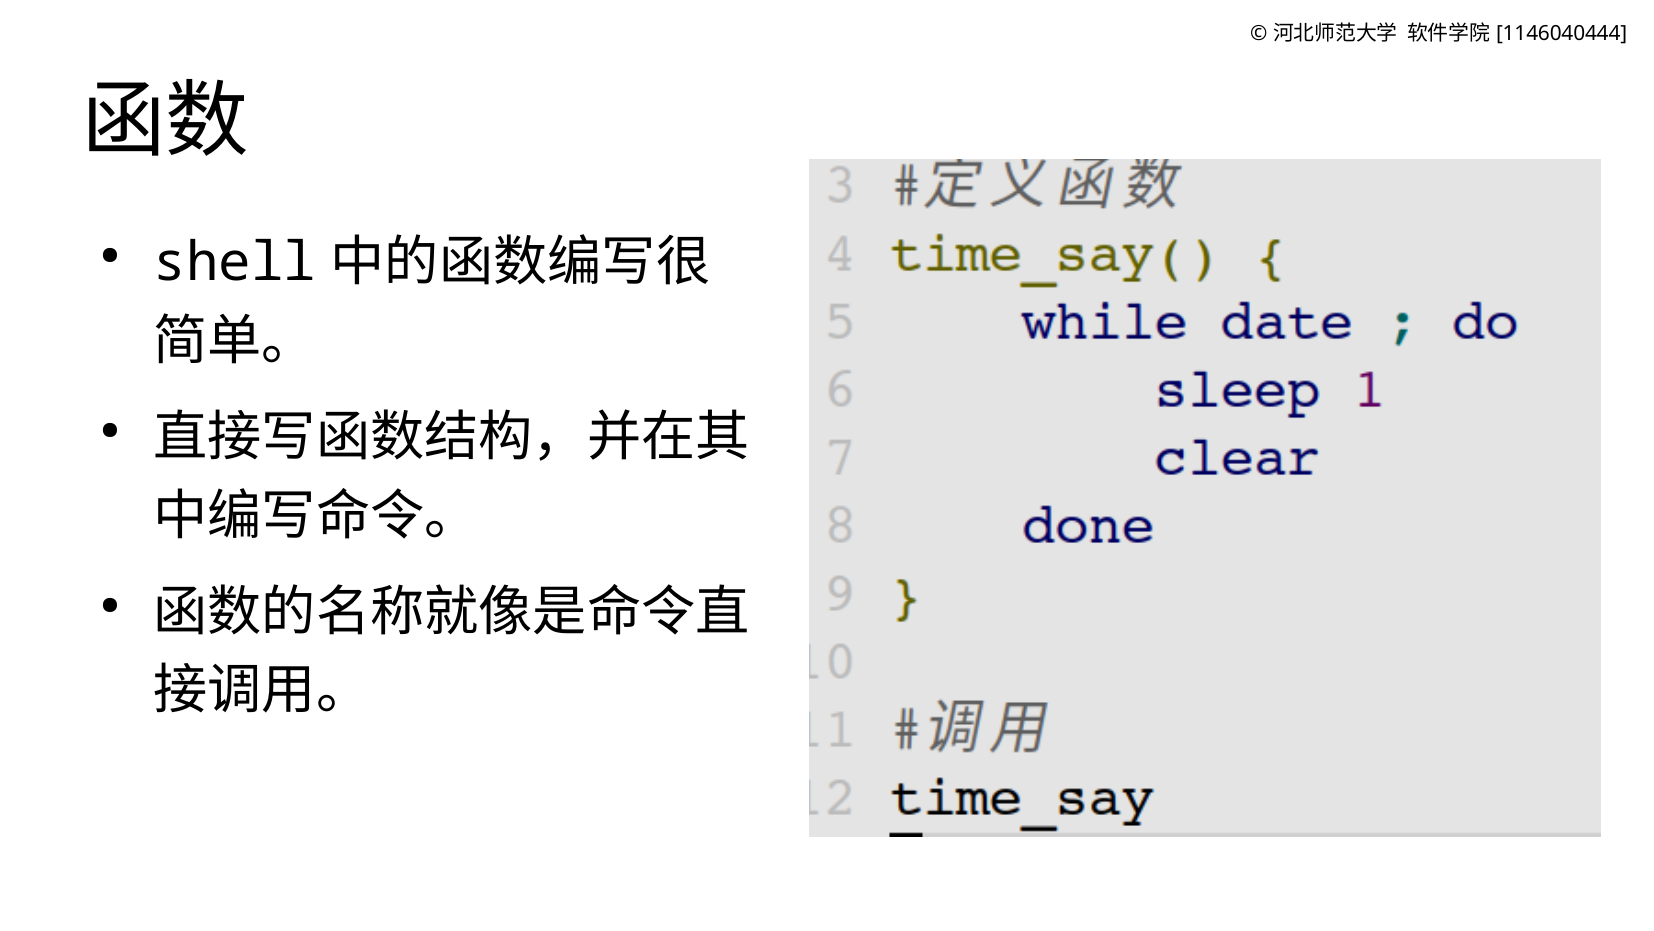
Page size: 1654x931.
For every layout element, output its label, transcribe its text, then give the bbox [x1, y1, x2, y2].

title 函数 [82, 37, 1571, 189]
picture [809, 159, 1601, 837]
list shell中的函数编写很简单。 直接写函数结构，并在其中编写命令。 函数的名称就像是命令直接调用。 [82, 217, 756, 758]
